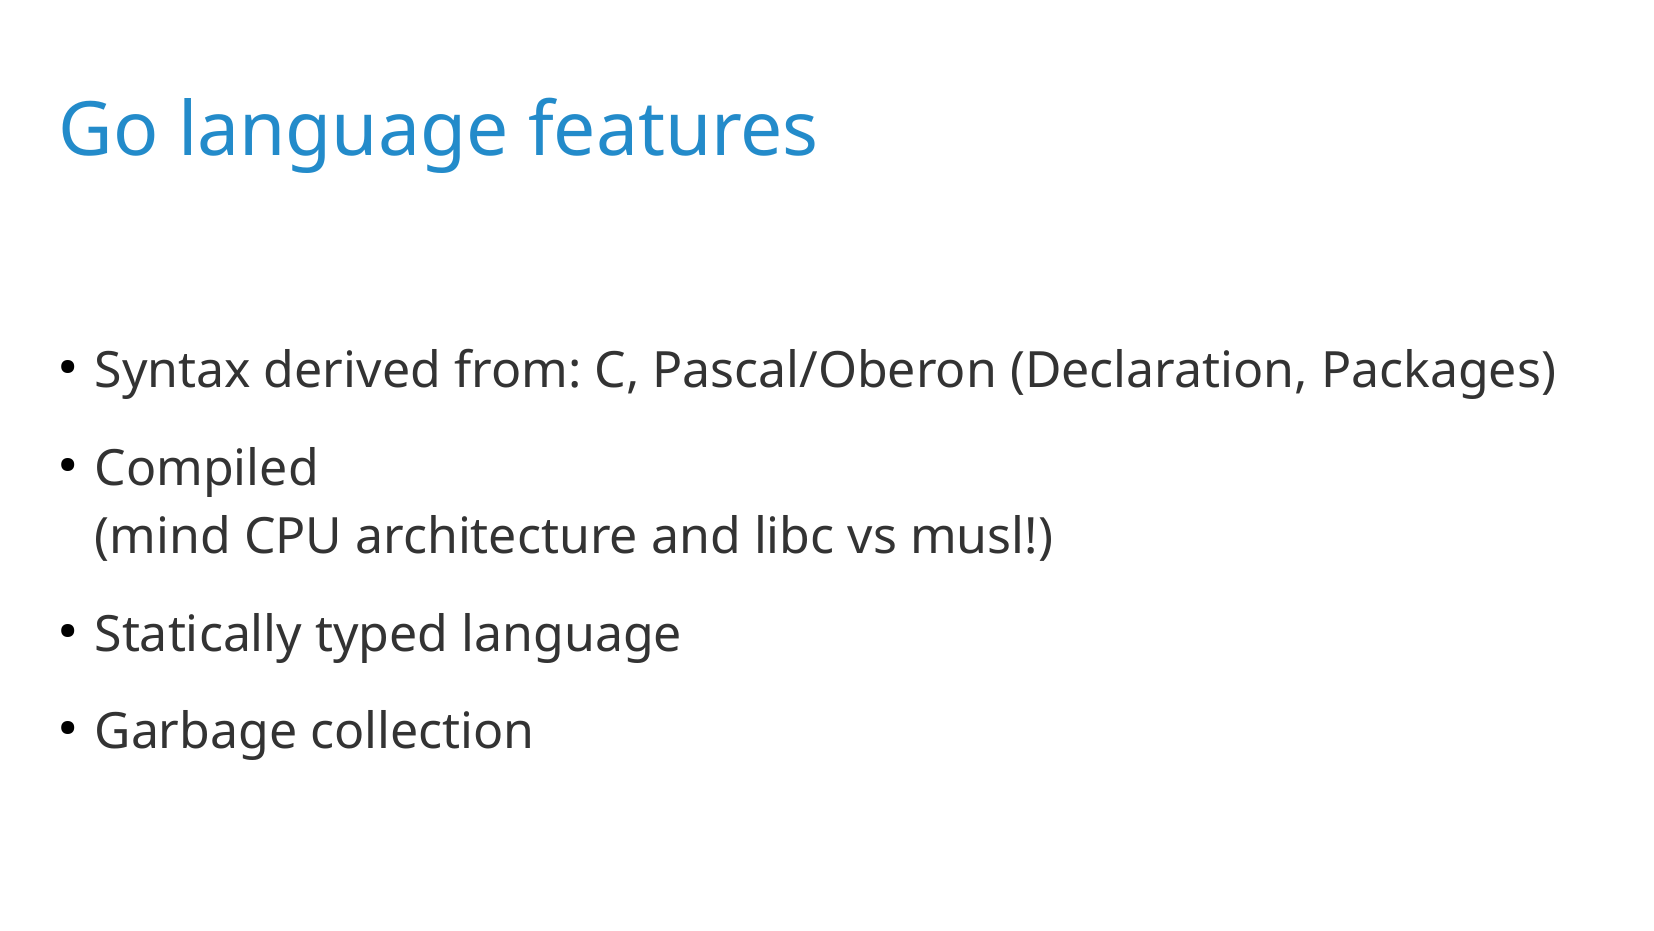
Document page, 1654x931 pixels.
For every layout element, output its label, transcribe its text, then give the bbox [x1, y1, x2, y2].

list Syntax derived from: C, Pascal/Oberon (Declaration, Packages) Compiled (mind CPU architecture and libc vs musl!) Statically typed language Garbage collection [59, 236, 1595, 768]
title Go language features [59, 59, 1595, 178]
